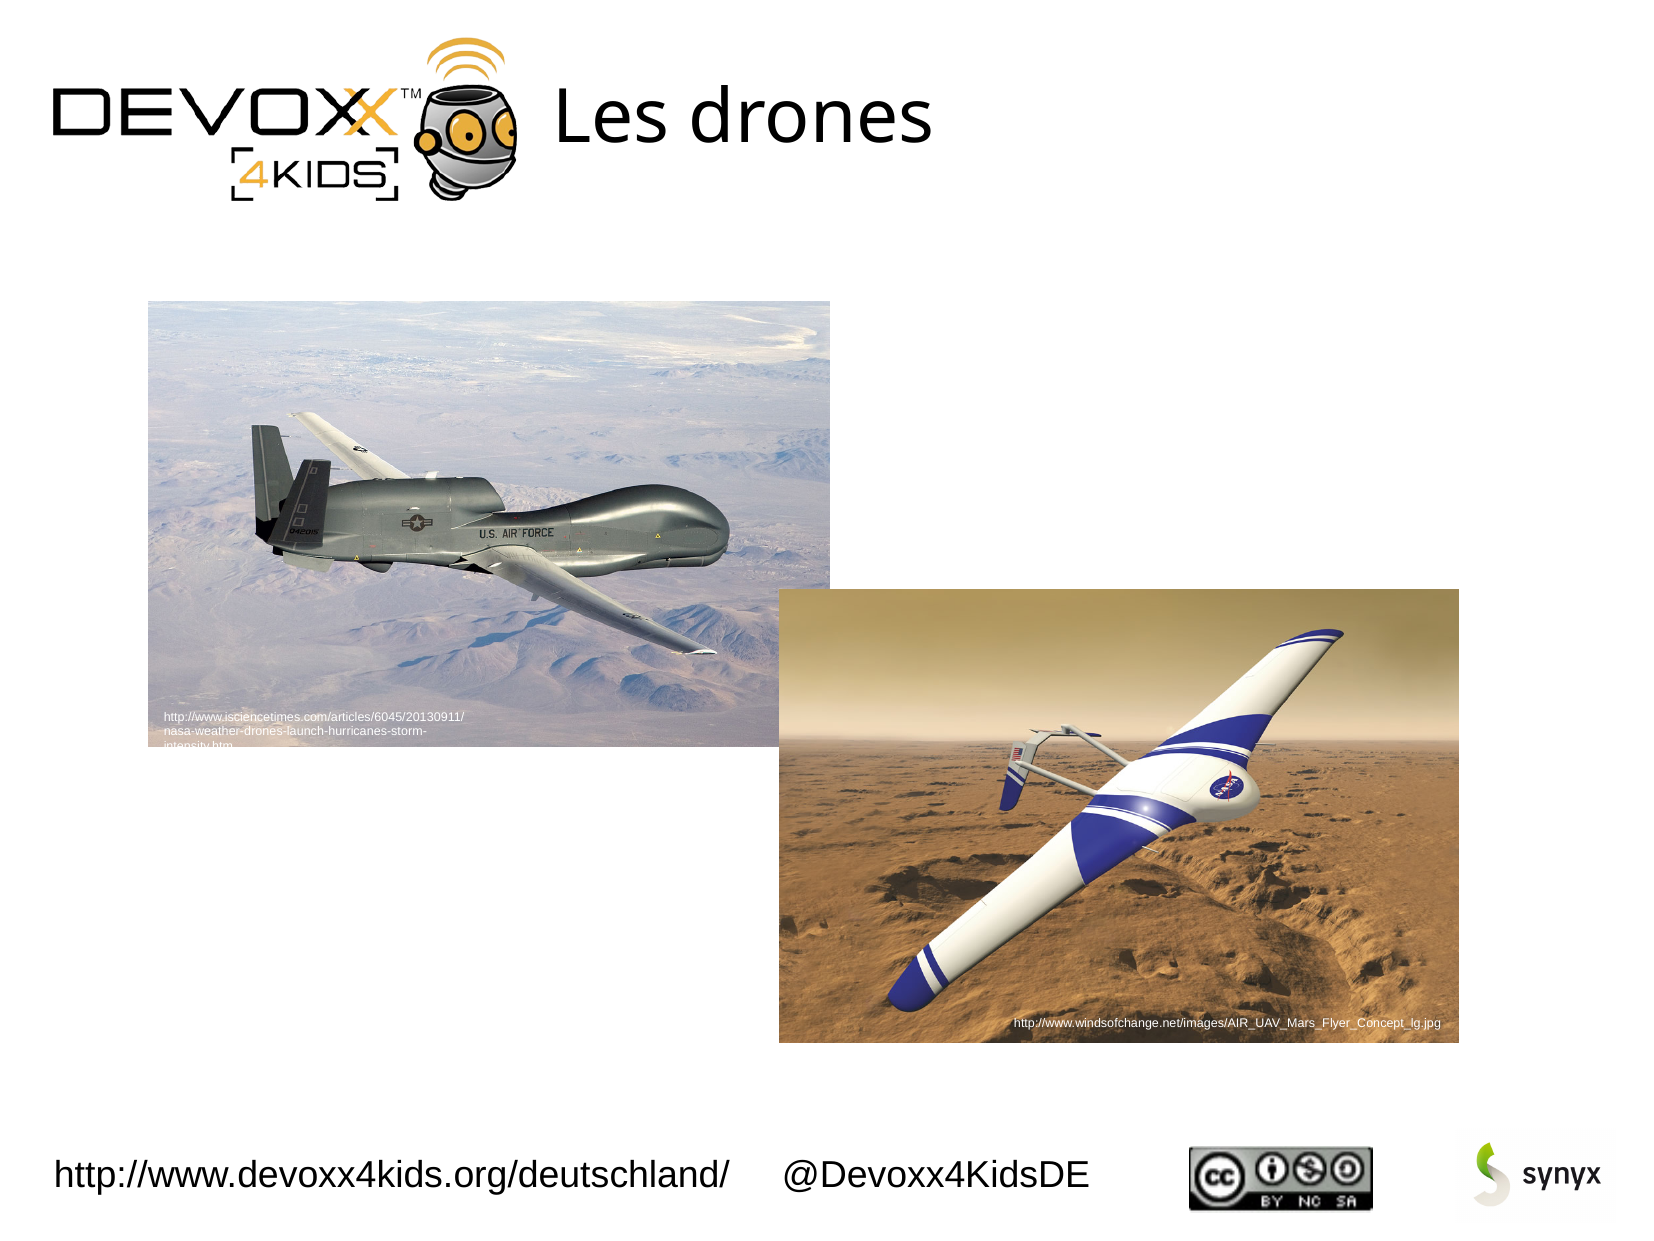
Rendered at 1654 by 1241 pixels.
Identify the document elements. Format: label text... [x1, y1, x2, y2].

picture [1455, 1128, 1616, 1223]
picture [1189, 1146, 1373, 1213]
picture [53, 37, 517, 201]
text_box http://www.isciencetimes.com/articles/6045/20130911/nasa-weather-drones-launch-hurricanes-storm-intensity.htm [148, 703, 487, 761]
picture [148, 301, 1459, 1043]
title Les drones [537, 60, 1595, 302]
text_box http://www.windsofchange.net/images/AIR_UAV_Mars_Flyer_Concept_lg.jpg [999, 1008, 1459, 1041]
